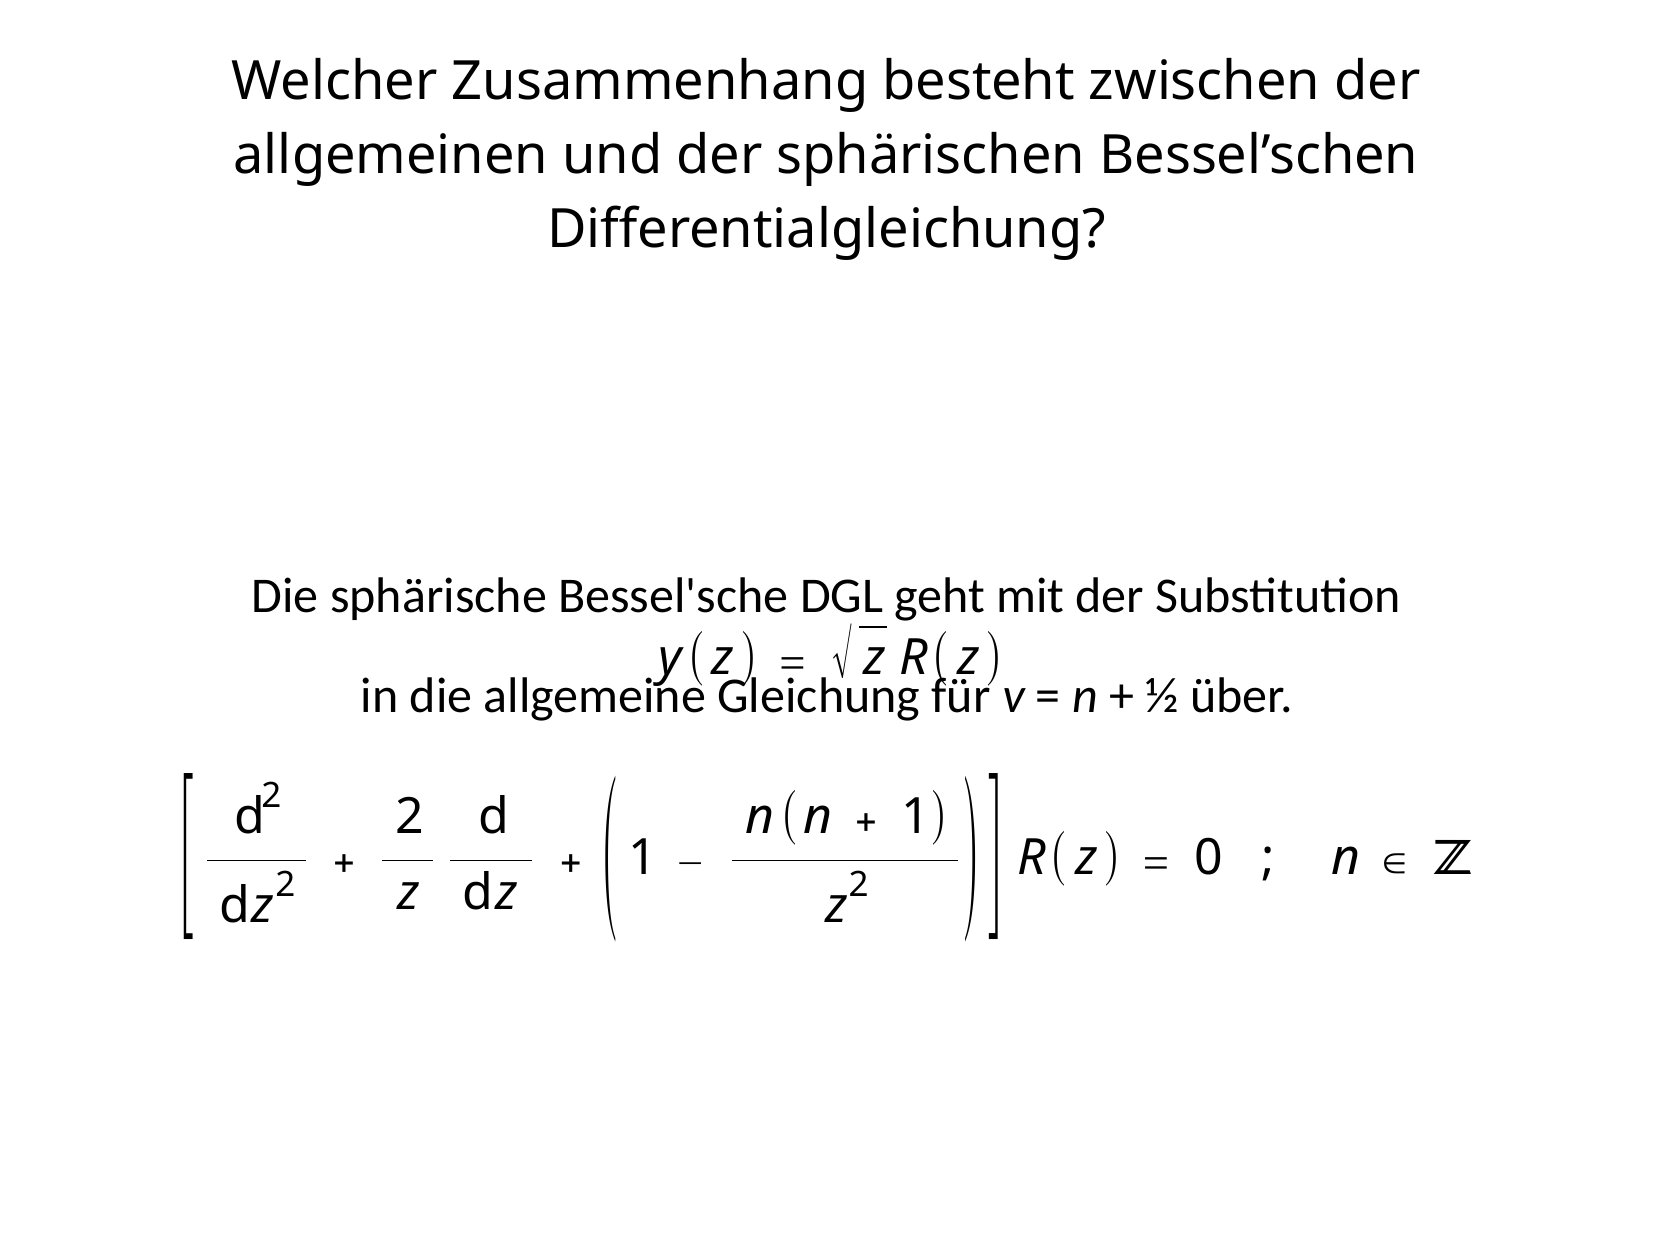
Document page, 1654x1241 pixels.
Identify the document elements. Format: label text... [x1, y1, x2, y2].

title Welcher Zusammenhang besteht zwischen der allgemeinen und der sphärischen Bessel’schen Differentialgleichung? [82, 49, 1571, 257]
chart [173, 771, 1480, 942]
subtitle Die sphärische Bessel'sche DGL geht mit der Substitution in die allgemeine Gleichung für v = n + ½ über. [82, 290, 1571, 1010]
chart [646, 622, 1008, 689]
